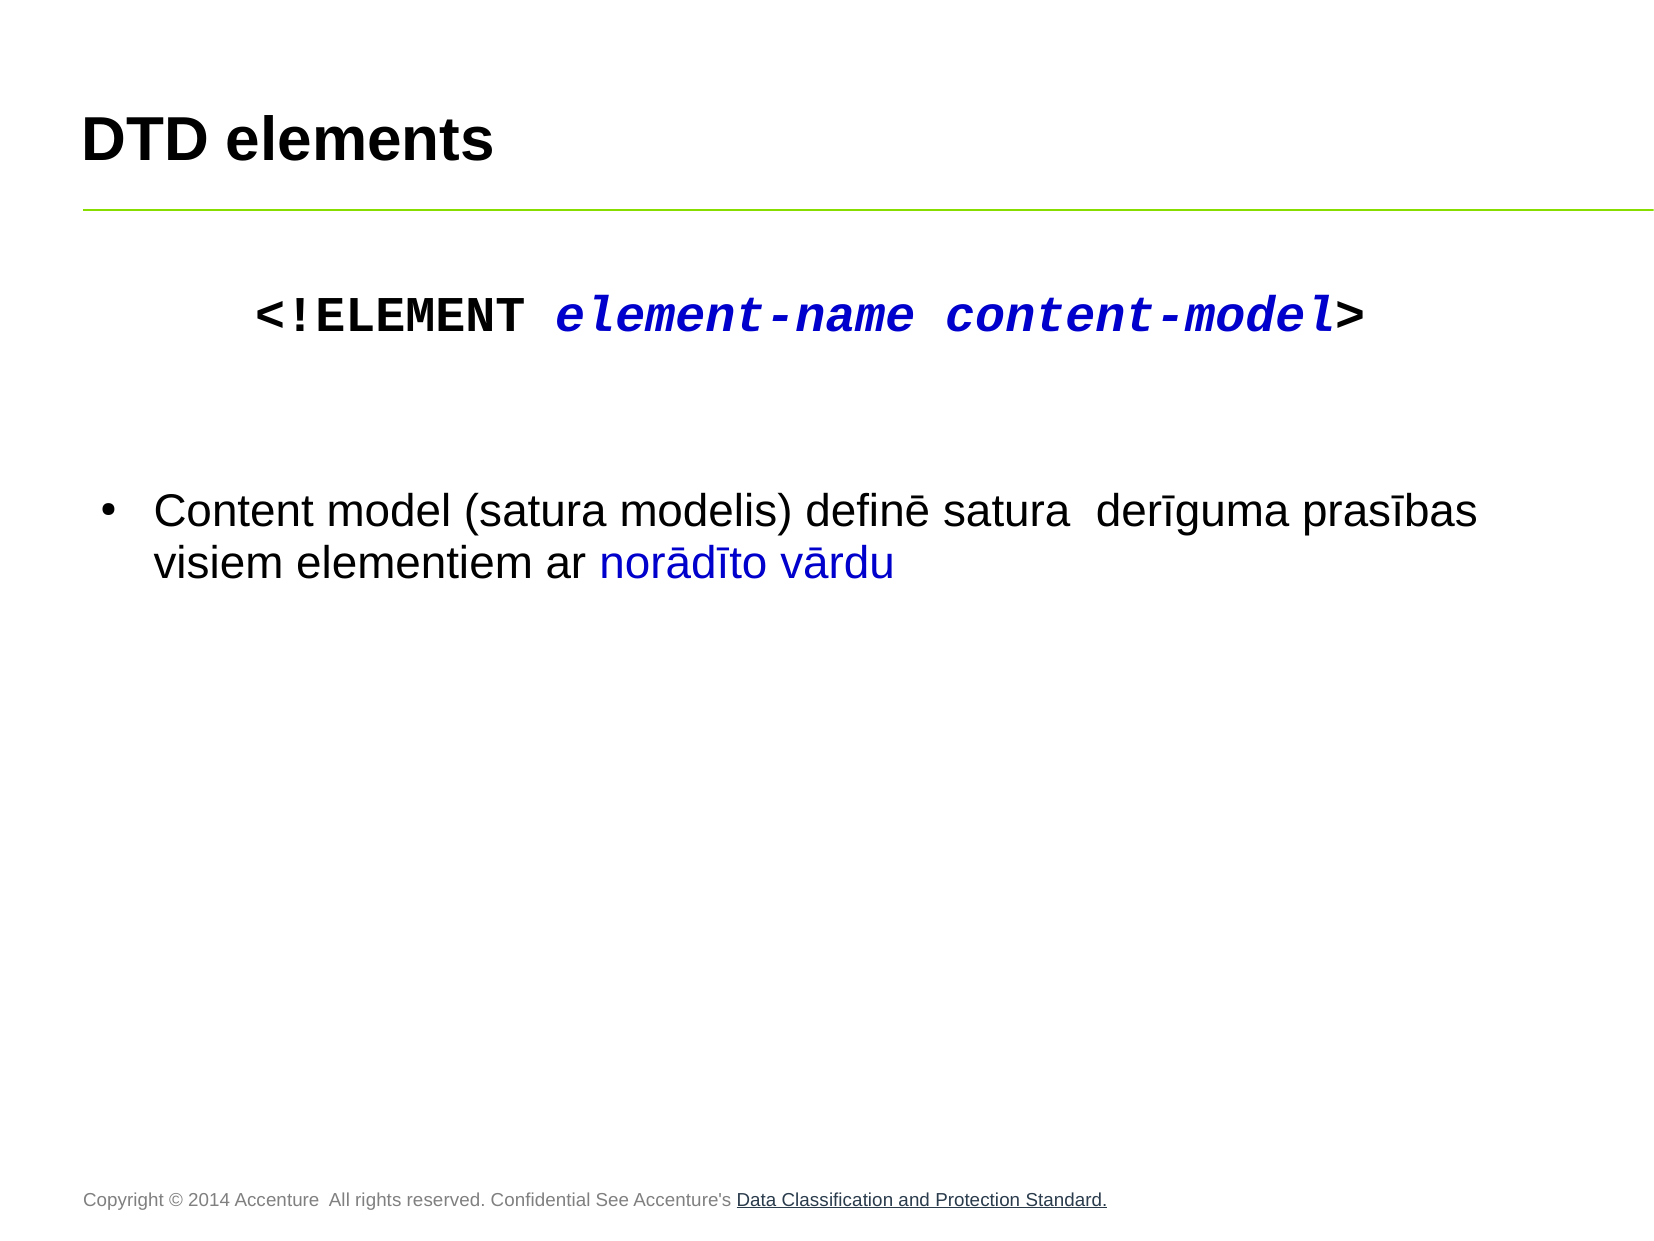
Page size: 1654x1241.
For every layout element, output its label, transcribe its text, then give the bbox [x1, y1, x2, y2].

title DTD elements [81, 68, 1654, 211]
list <!ELEMENT element-name content-model> Content model (satura modelis) definē satura derīguma prasības visiem elementiem ar norādīto vārdu [82, 290, 1538, 1010]
